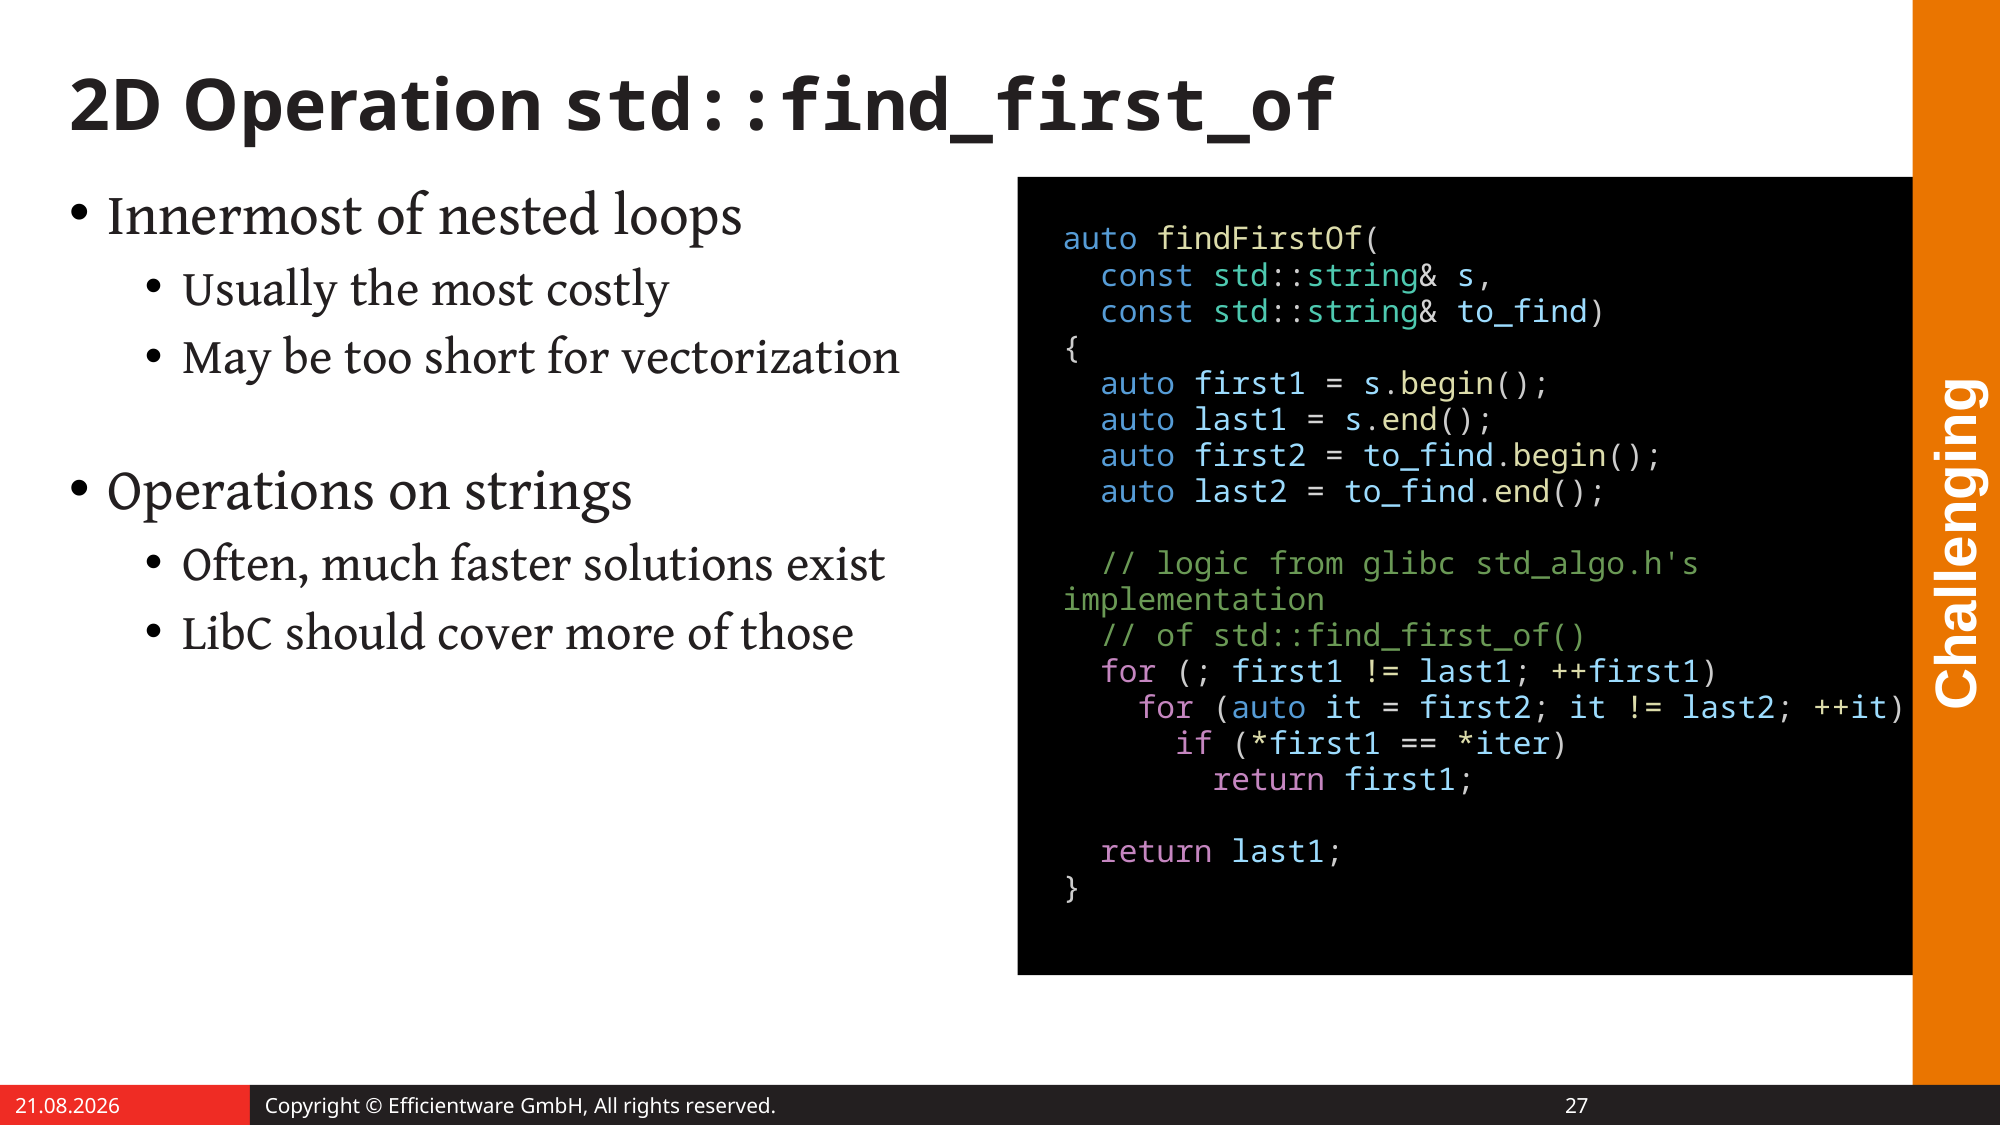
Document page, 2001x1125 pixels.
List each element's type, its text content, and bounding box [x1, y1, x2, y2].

list auto findFirstOf( const std::string& s, const std::string& to_find) { auto first1 = s.begin(); auto last1 = s.end(); auto first2 = to_find.begin(); auto last2 = to_find.end(); // logic from glibc std_algo.h's implementation // of std::find_first_of() for (; first1 != last1; ++first1) for (auto it = first2; it != last2; ++it) if (*first1 == *iter) return first1; return last1; } [1017, 176, 1912, 976]
slide_number 02.11.2025 [0, 1084, 249, 1125]
title 2D Operation std::find_first_of [55, 52, 1945, 156]
list Innermost of nested loops Usually the most costly May be too short for vectorization Operations on strings Often, much faster solutions exist LibC should cover more of those [55, 176, 1013, 1063]
footer Copyright © Efficientware GmbH, All rights reserved. [249, 1084, 1550, 1125]
slide_number <number> [1550, 1084, 2000, 1125]
text_box Challenging [1912, 0, 2000, 1084]
